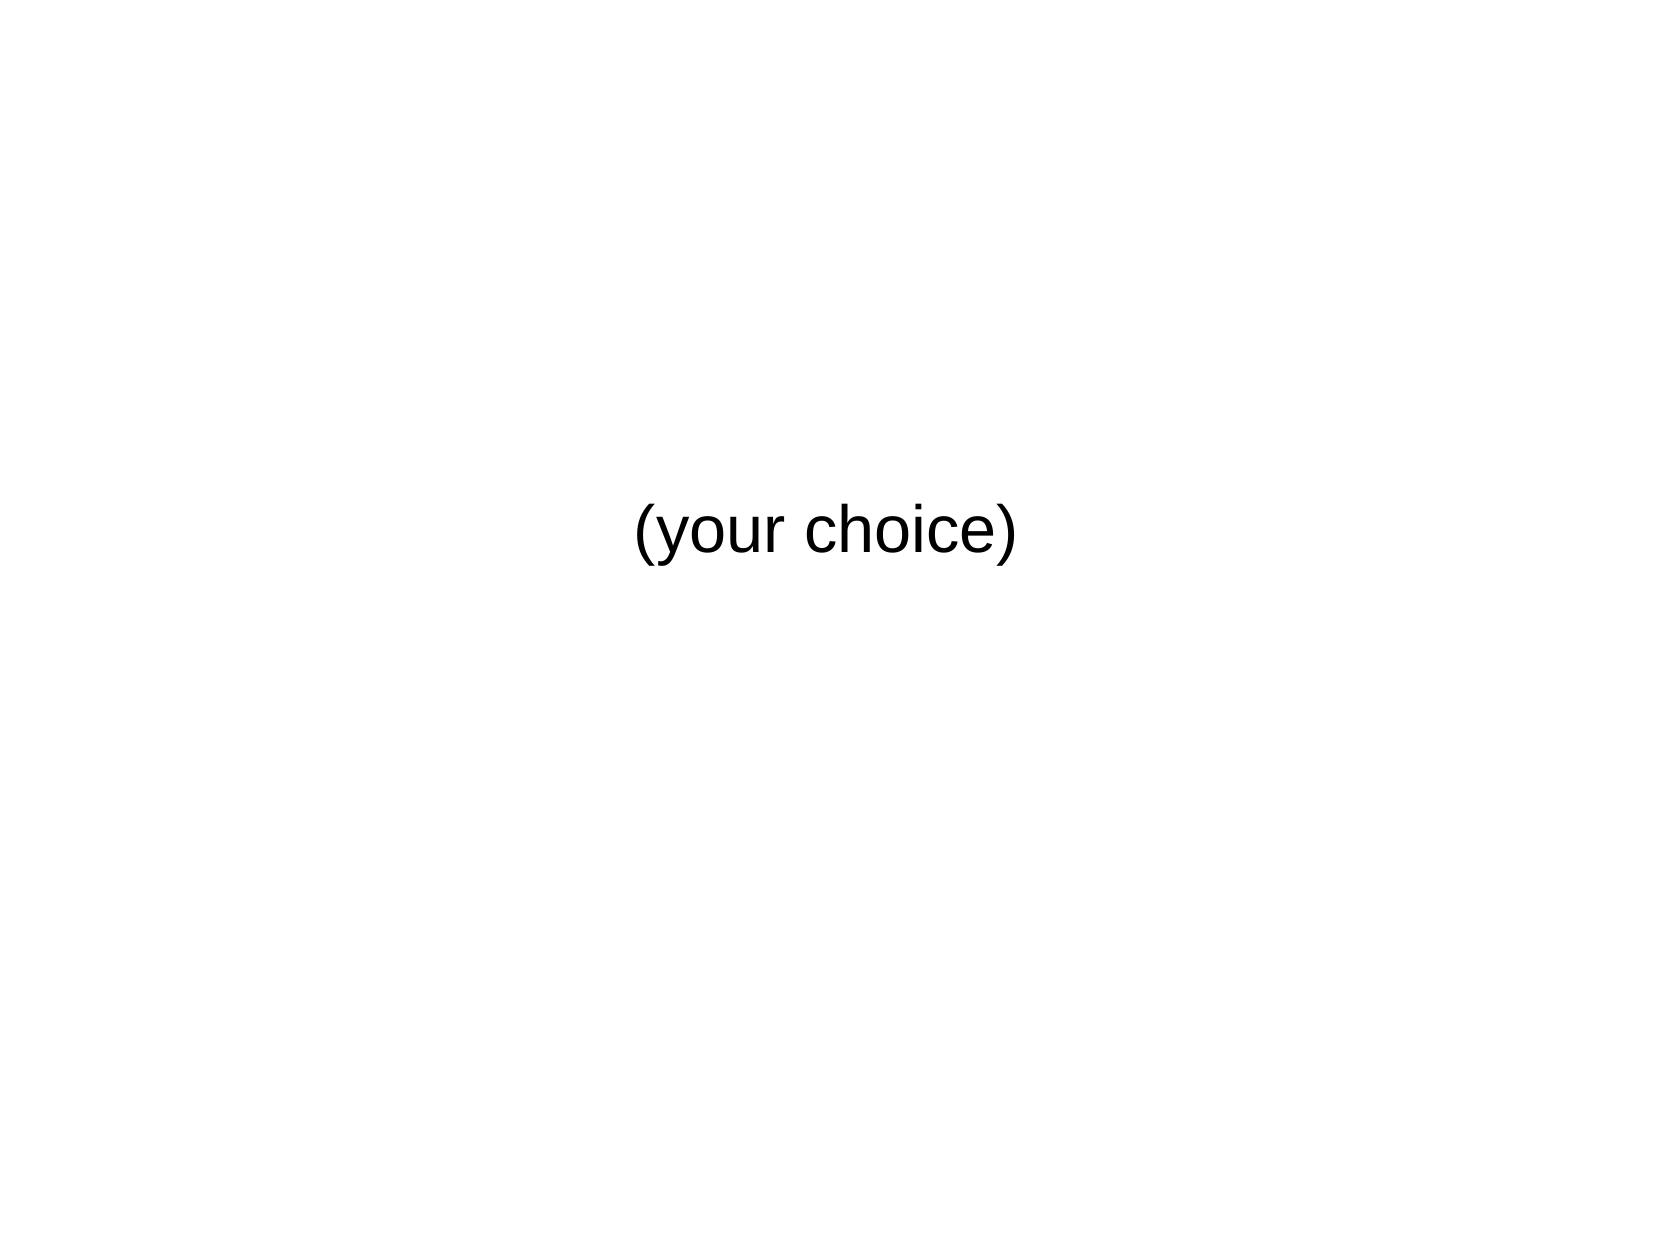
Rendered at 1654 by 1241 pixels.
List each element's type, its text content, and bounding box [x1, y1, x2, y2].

subtitle (your choice) [82, 49, 1571, 1010]
